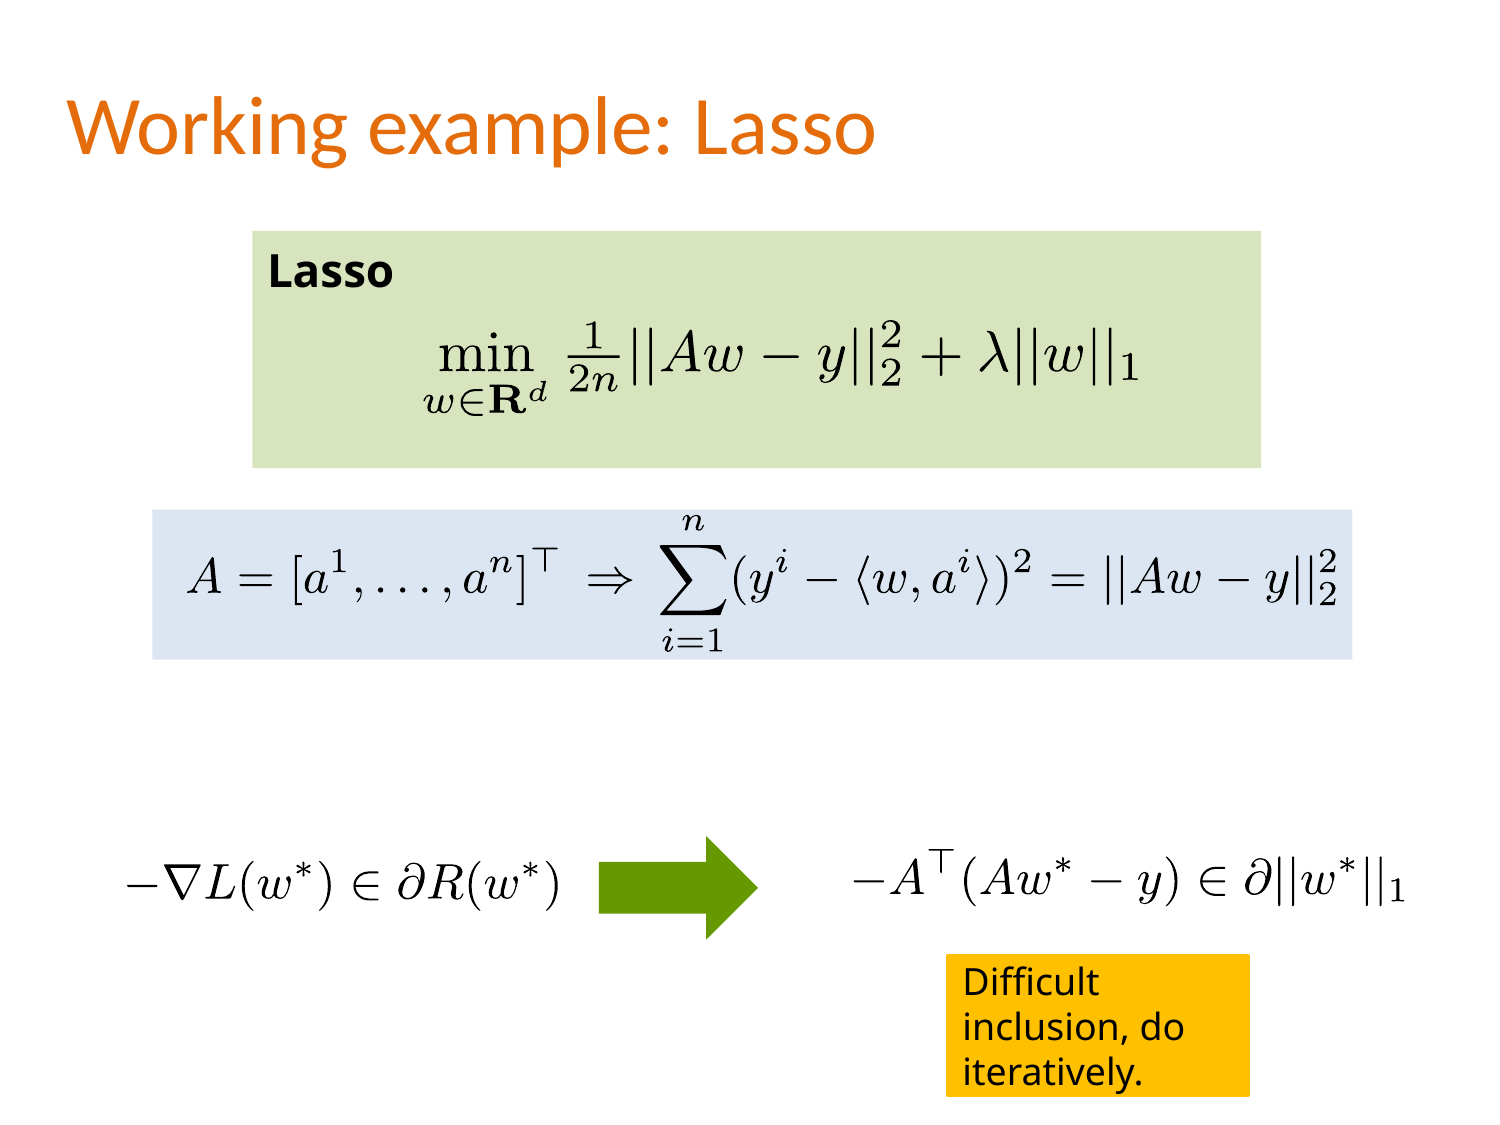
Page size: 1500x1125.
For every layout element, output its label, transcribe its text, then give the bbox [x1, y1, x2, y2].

text_box Difficult inclusion, do iteratively. [947, 956, 1248, 1096]
text_box Lasso [252, 230, 1262, 469]
text_box [122, 860, 563, 911]
text_box [152, 509, 1353, 660]
text_box [849, 849, 1408, 907]
text_box [598, 835, 758, 940]
text_box Working example: Lasso [51, 27, 1432, 215]
text_box [421, 320, 1142, 416]
